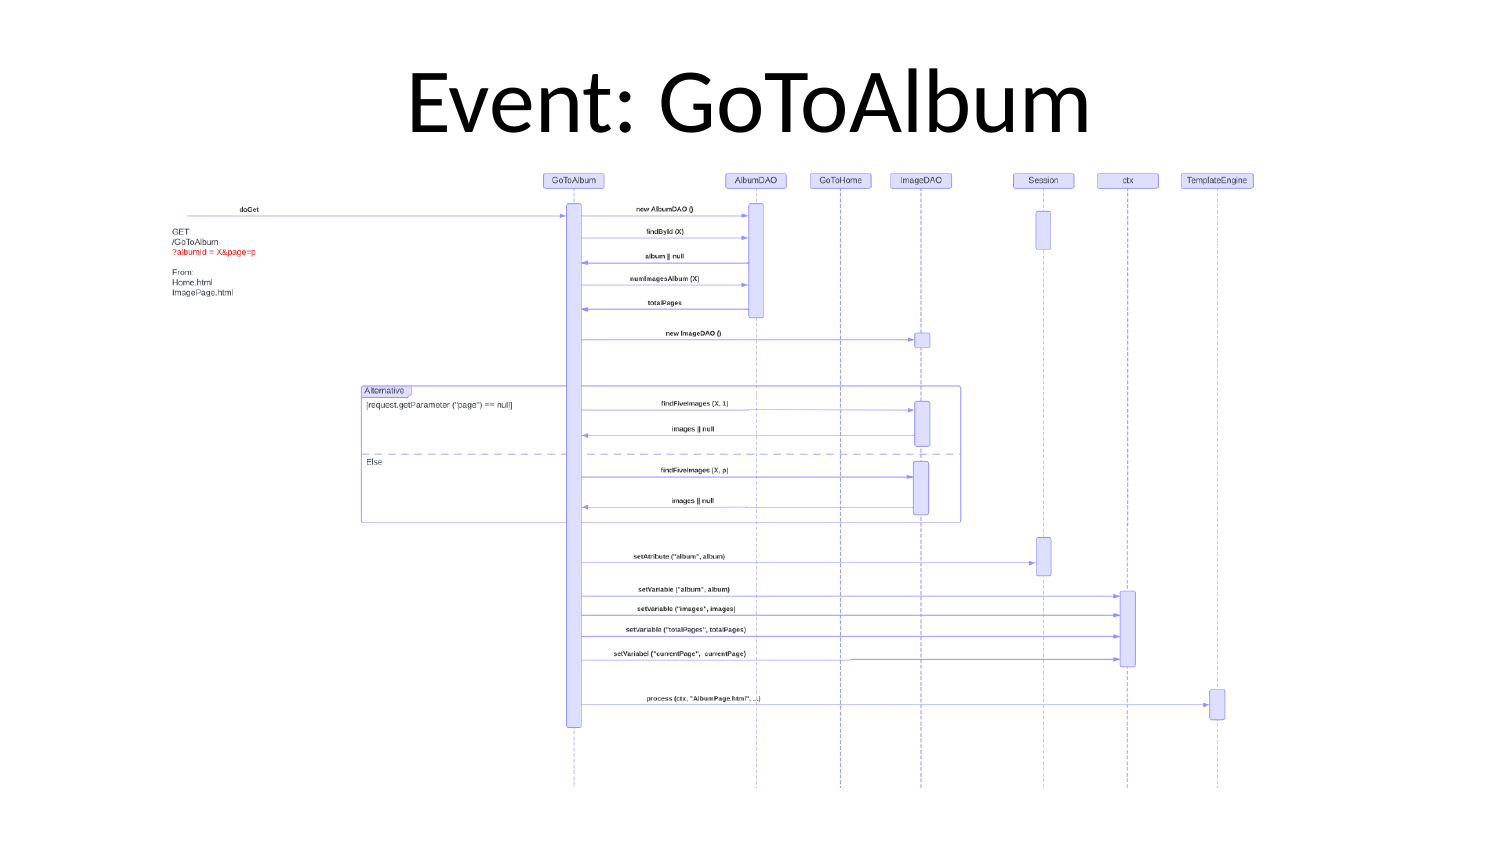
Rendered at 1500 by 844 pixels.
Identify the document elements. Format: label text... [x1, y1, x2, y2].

title Event: GoToAlbum [75, 33, 1426, 158]
picture [113, 144, 1276, 788]
